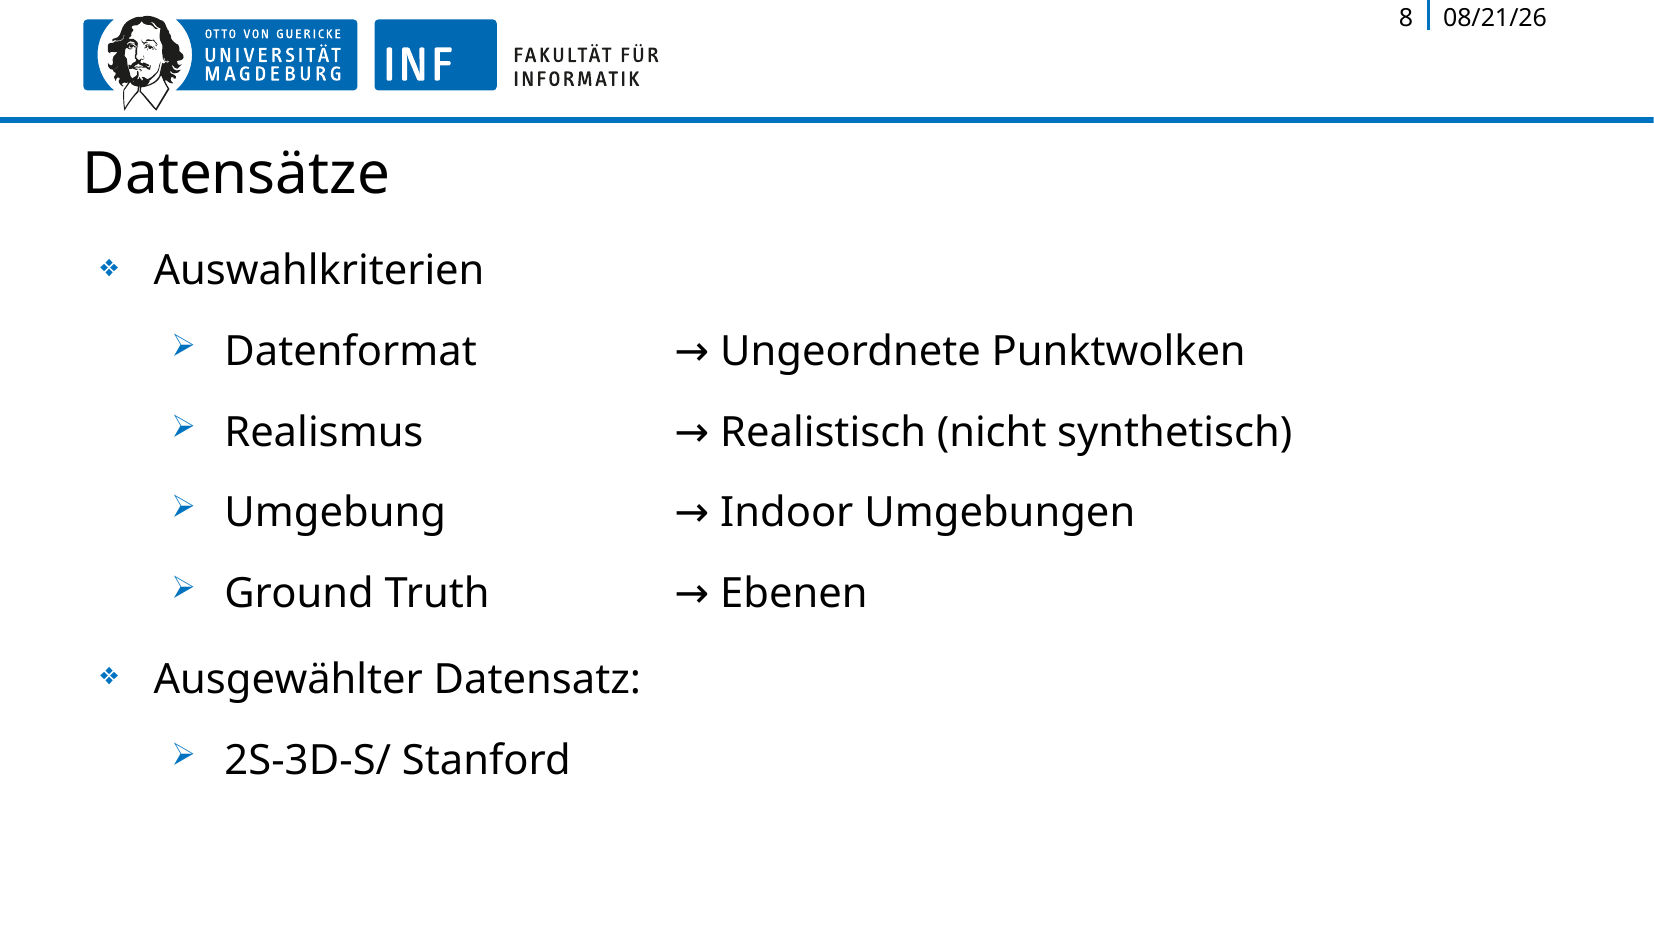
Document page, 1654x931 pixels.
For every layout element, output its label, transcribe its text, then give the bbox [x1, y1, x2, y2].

list Auswahlkriterien Datenformat → Ungeordnete Punktwolken Realismus → Realistisch (nicht synthetisch) Umgebung → Indoor Umgebungen Ground Truth → Ebenen Ausgewählter Datensatz: 2S-3D-S/ Stanford [82, 240, 1571, 916]
title Datensätze [82, 131, 1571, 211]
